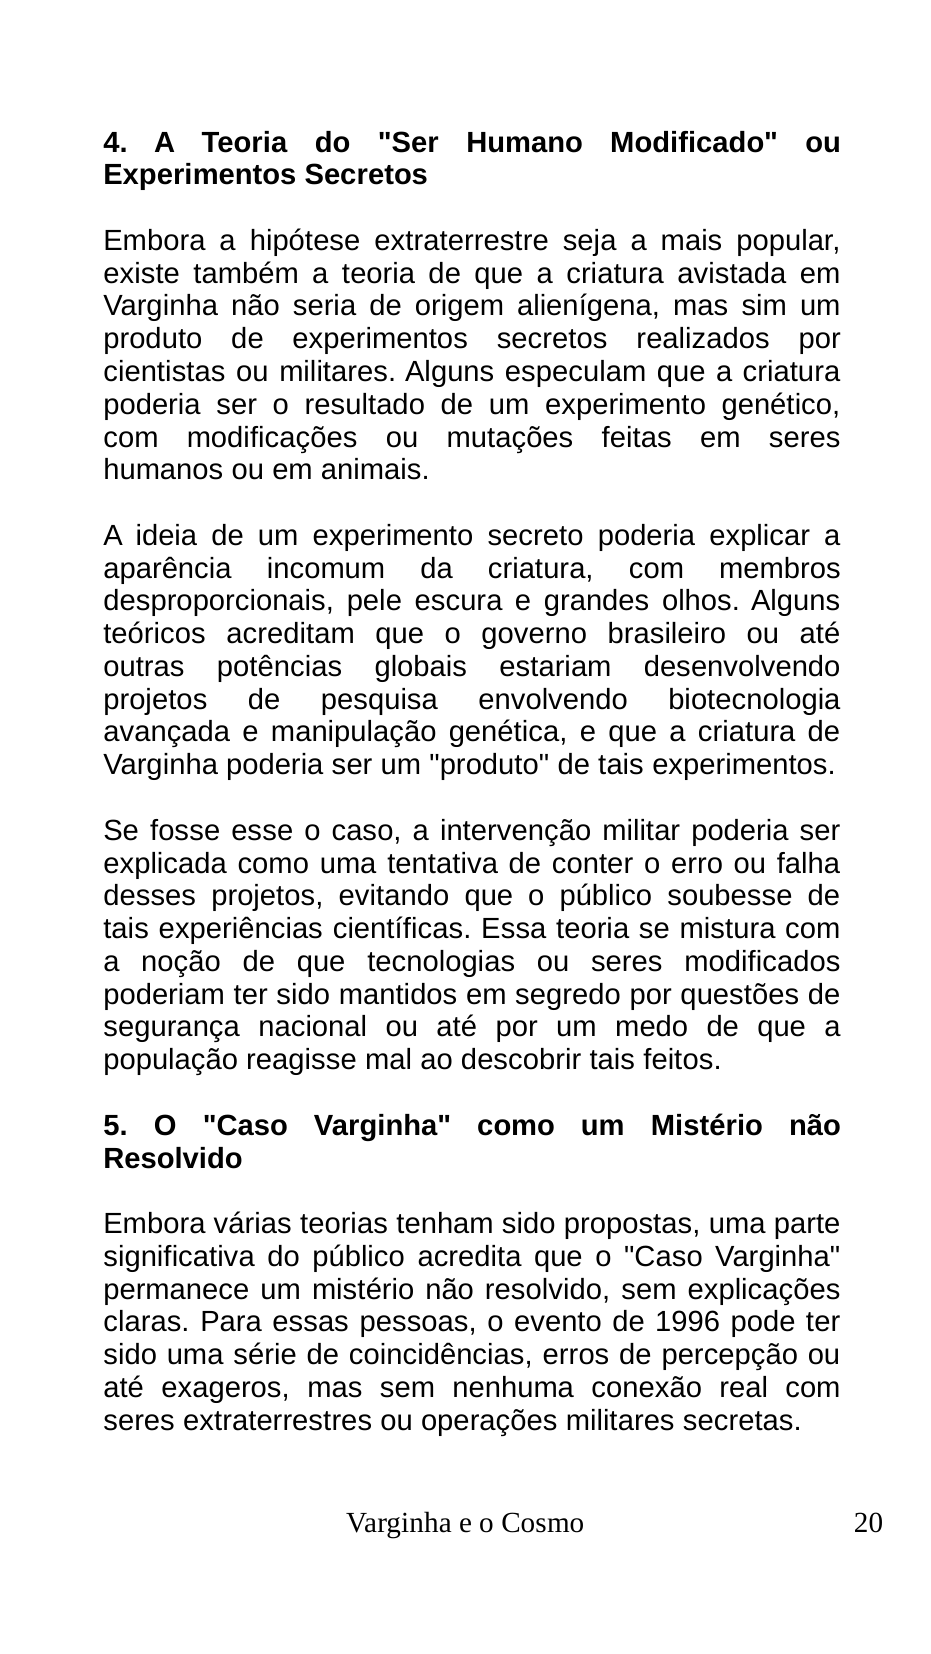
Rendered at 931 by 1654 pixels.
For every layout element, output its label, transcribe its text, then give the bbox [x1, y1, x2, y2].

text_box 4. A Teoria do "Ser Humano Modificado" ou Experimentos Secretos Embora a hipótese extraterrestre seja a mais popular, existe também a teoria de que a criatura avistada em Varginha não seria de origem alienígena, mas sim um produto de experimentos secretos realizados por cientistas ou militares. Alguns especulam que a criatura poderia ser o resultado de um experimento genético, com modificações ou mutações feitas em seres humanos ou em animais. A ideia de um experimento secreto poderia explicar a aparência incomum da criatura, com membros desproporcionais, pele escura e grandes olhos. Alguns teóricos acreditam que o governo brasileiro ou até outras potências globais estariam desenvolvendo projetos de pesquisa envolvendo biotecnologia avançada e manipulação genética, e que a criatura de Varginha poderia ser um "produto" de tais experimentos. Se fosse esse o caso, a intervenção militar poderia ser explicada como uma tentativa de conter o erro ou falha desses projetos, evitando que o público soubesse de tais experiências científicas. Essa teoria se mistura com a noção de que tecnologias ou seres modificados poderiam ter sido mantidos em segredo por questões de segurança nacional ou até por um medo de que a população reagisse mal ao descobrir tais feitos. 5. O "Caso Varginha" como um Mistério não Resolvido Embora várias teorias tenham sido propostas, uma parte significativa do público acredita que o "Caso Varginha" permanece um mistério não resolvido, sem explicações claras. Para essas pessoas, o evento de 1996 pode ter sido uma série de coincidências, erros de percepção ou até exageros, mas sem nenhuma conexão real com seres extraterrestres ou operações militares secretas. [88, 118, 857, 1510]
